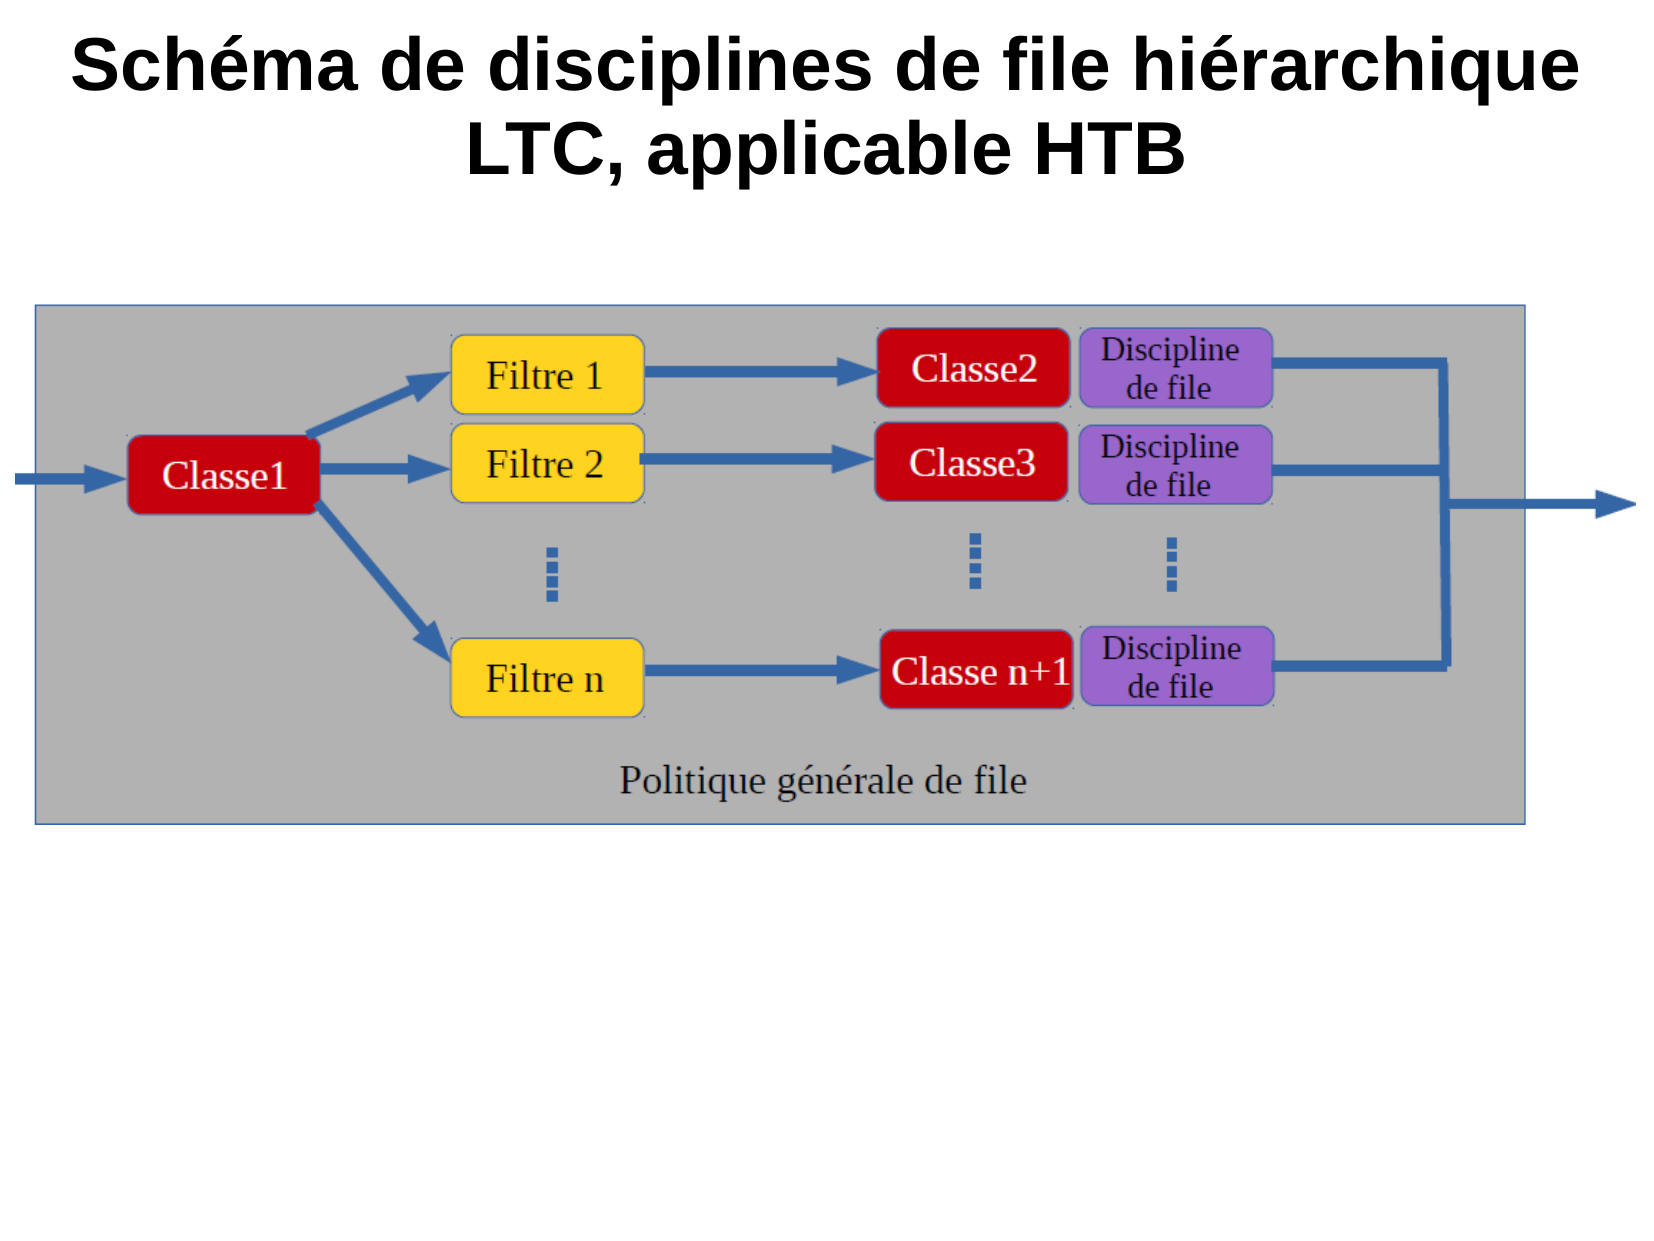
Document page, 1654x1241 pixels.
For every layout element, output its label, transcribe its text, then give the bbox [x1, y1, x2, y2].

picture [15, 289, 1636, 826]
title Schéma de disciplines de file hiérarchique LTC, applicable HTB [0, 2, 1654, 211]
